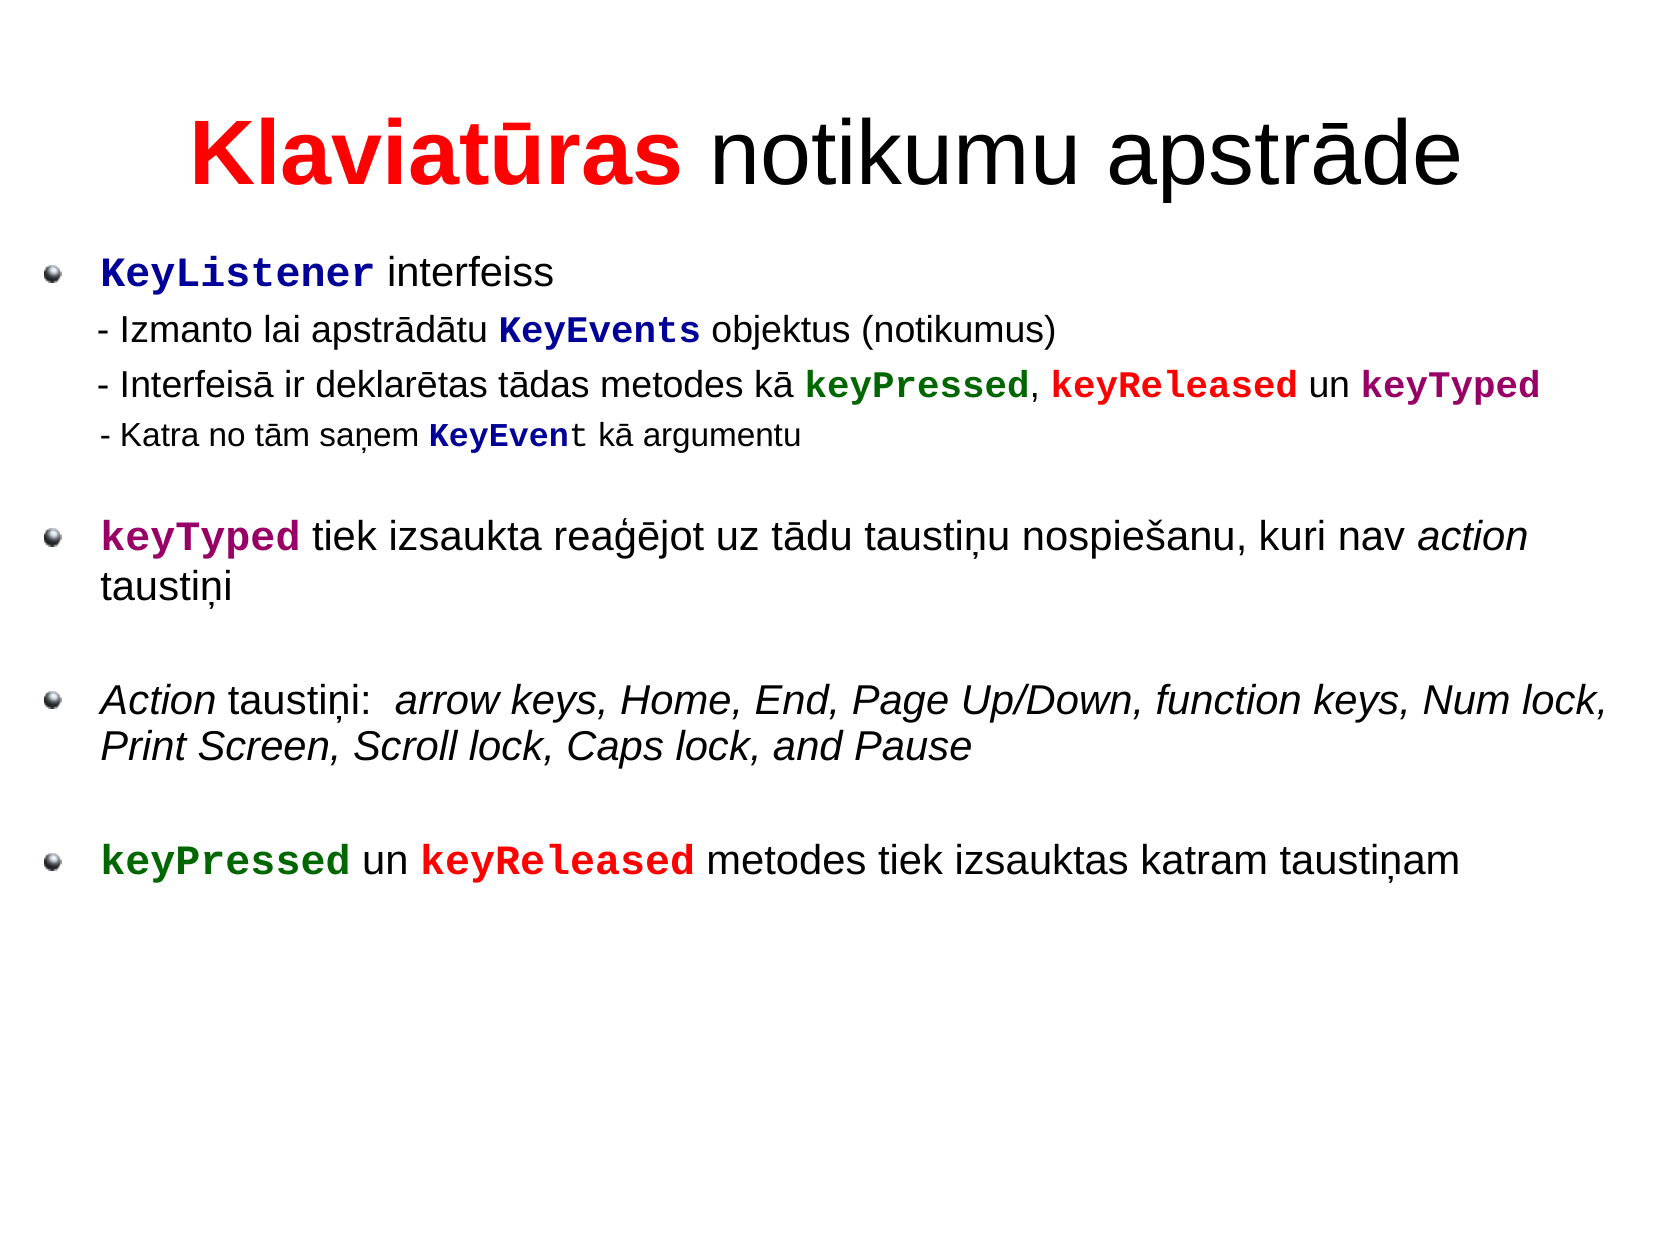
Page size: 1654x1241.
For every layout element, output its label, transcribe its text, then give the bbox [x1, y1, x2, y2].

title Klaviatūras notikumu apstrāde [82, 49, 1571, 241]
text_box KeyListener interfeiss - Izmanto lai apstrādātu KeyEvents objektus (notikumus) - Interfeisā ir deklarētas tādas metodes kā keyPressed, keyReleased un keyTyped - Katra no tām saņem KeyEvent kā argumentu keyTyped tiek izsaukta reaģējot uz tādu taustiņu nospiešanu, kuri nav action taustiņi Action taustiņi: arrow keys, Home, End, Page Up/Down, function keys, Num lock, Print Screen, Scroll lock, Caps lock, and Pause keyPressed un keyReleased metodes tiek izsauktas katram taustiņam [29, 241, 1654, 1109]
